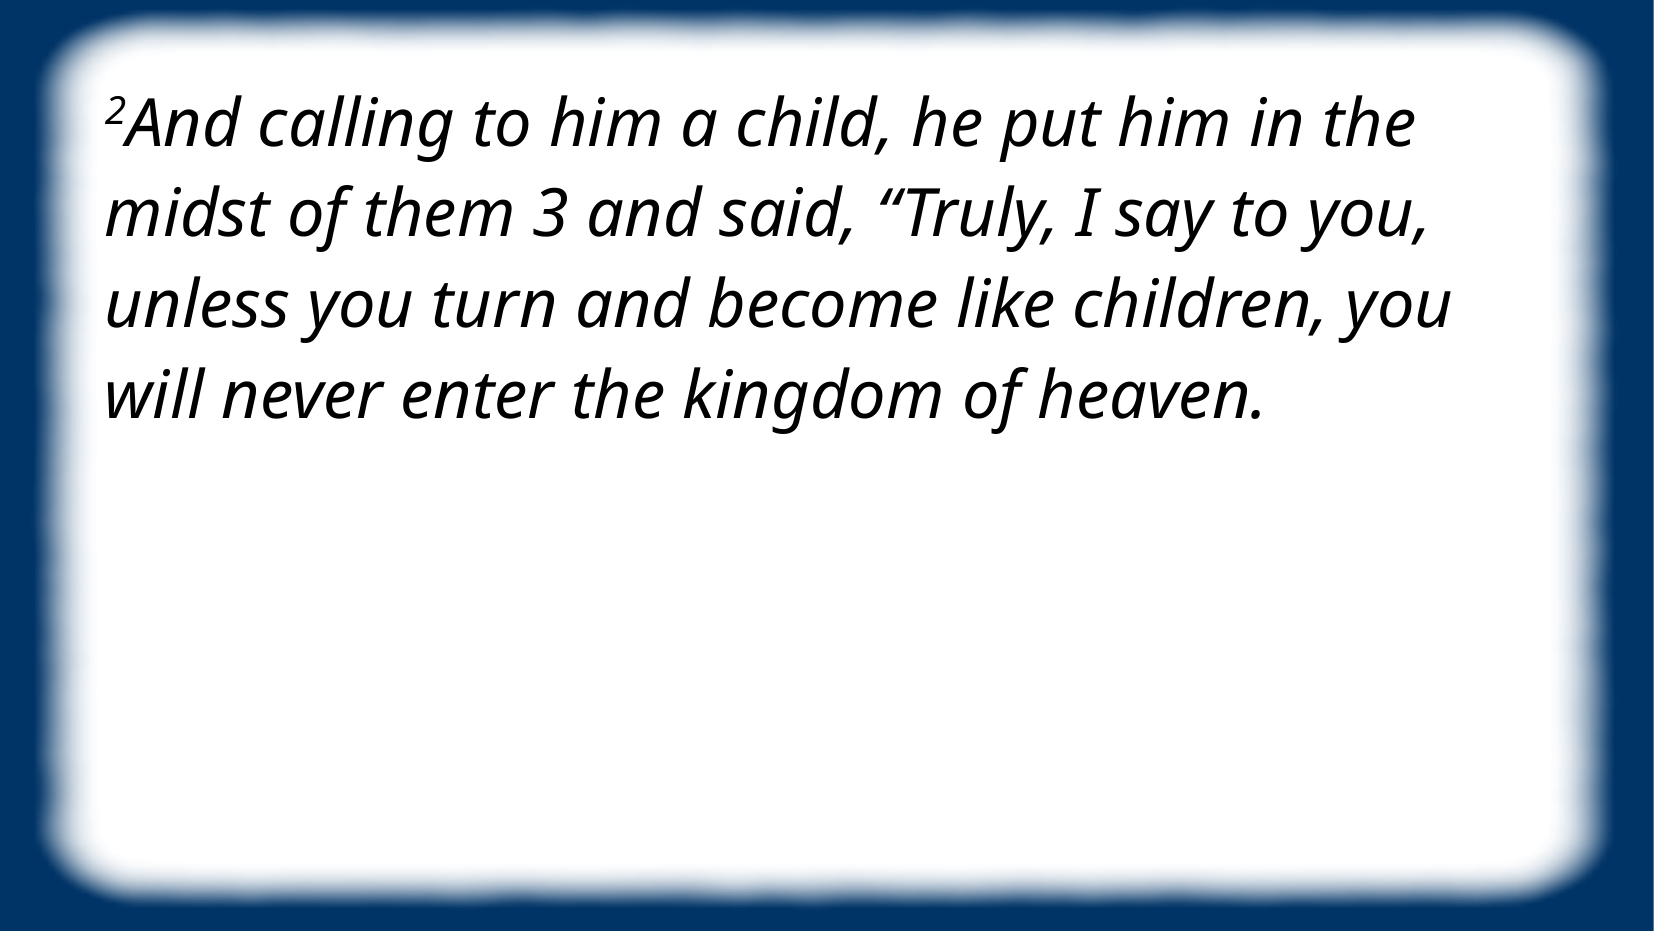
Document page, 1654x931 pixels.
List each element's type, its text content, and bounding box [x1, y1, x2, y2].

picture [0, 0, 1654, 931]
text_box 2And calling to him a child, he put him in the midst of them 3 and said, “Truly, I say to you, unless you turn and become like children, you will never enter the kingdom of heaven. [90, 67, 1576, 451]
